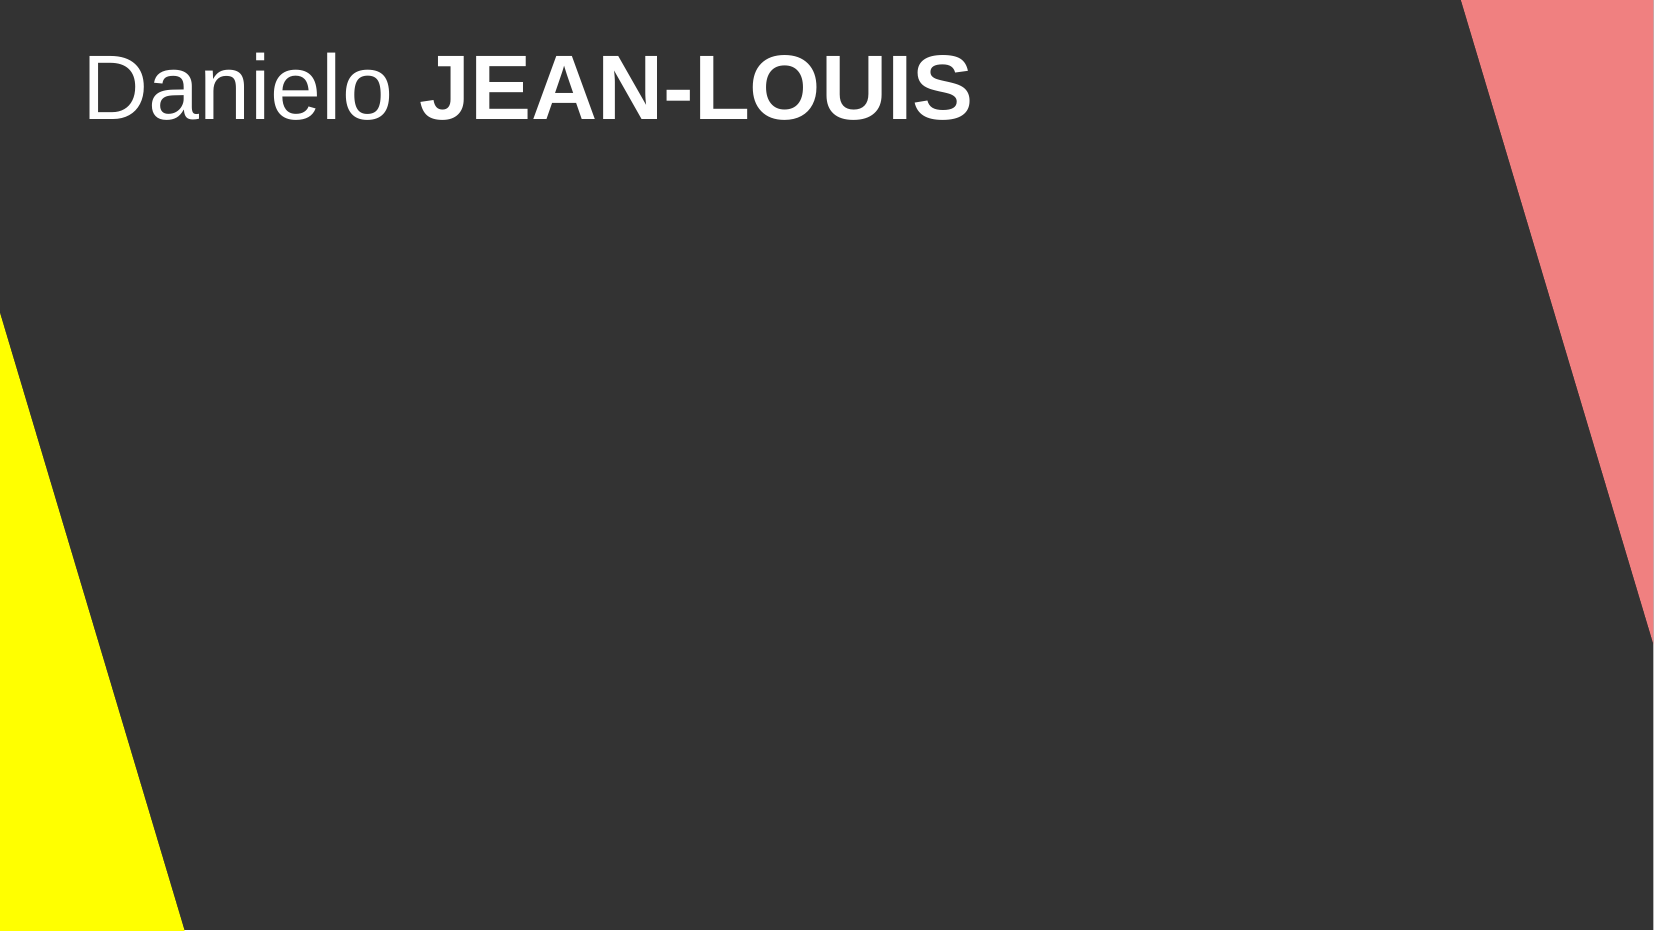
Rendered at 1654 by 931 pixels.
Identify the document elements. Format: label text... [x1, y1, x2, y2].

subtitle Danielo JEAN-LOUIS [82, 36, 1571, 758]
text_box [0, 313, 185, 931]
text_box [1460, 0, 1654, 647]
